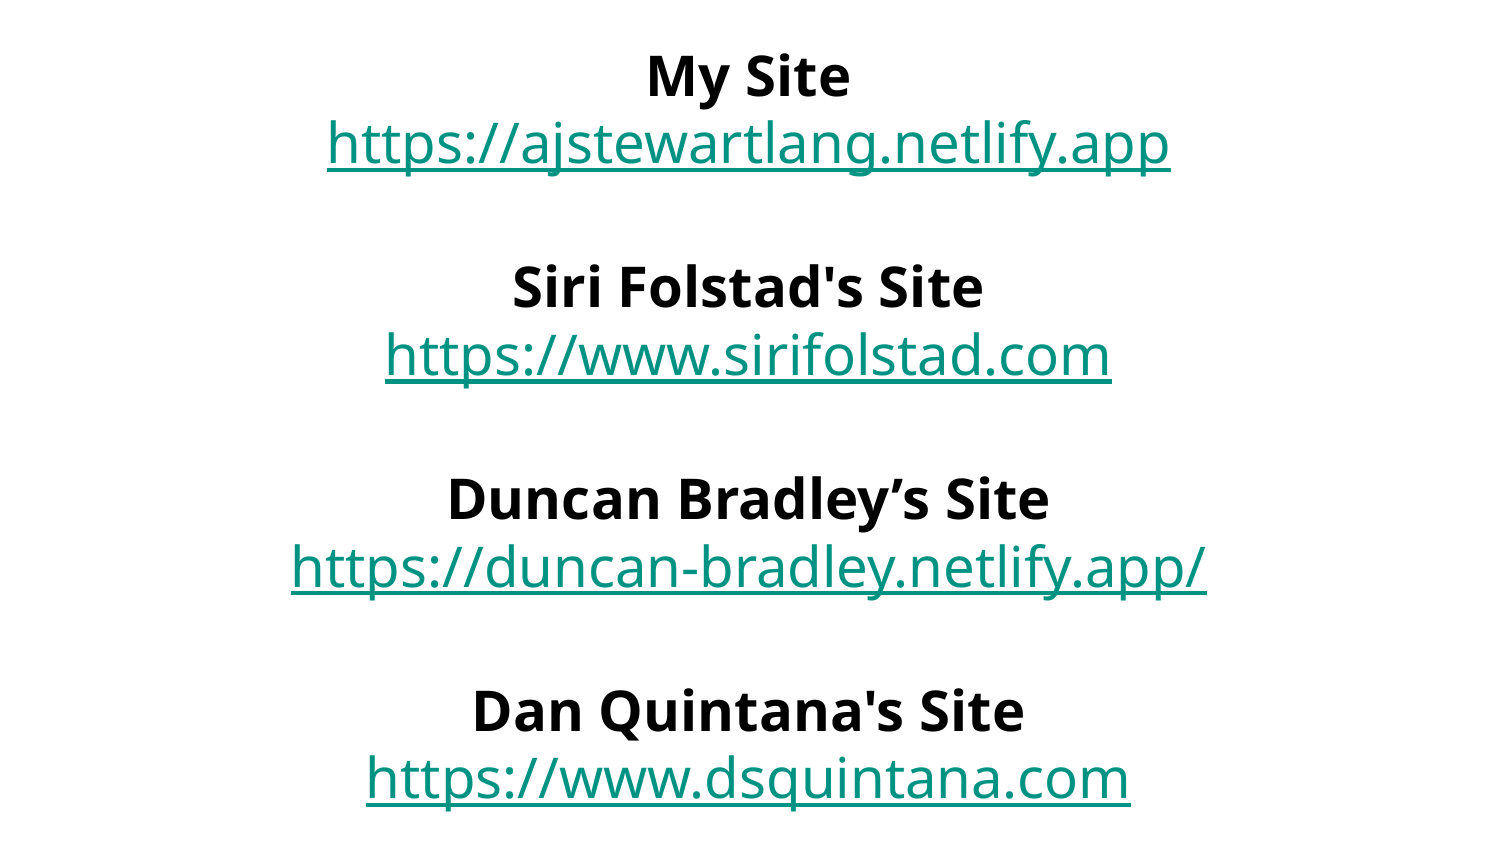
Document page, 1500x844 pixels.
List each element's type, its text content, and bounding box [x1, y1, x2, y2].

text_box My Site https://ajstewartlang.netlify.app Siri Folstad's Site https://www.sirifolstad.com Duncan Bradley’s Site https://duncan-bradley.netlify.app/ Dan Quintana's Site https://www.dsquintana.com [16, 24, 1481, 821]
